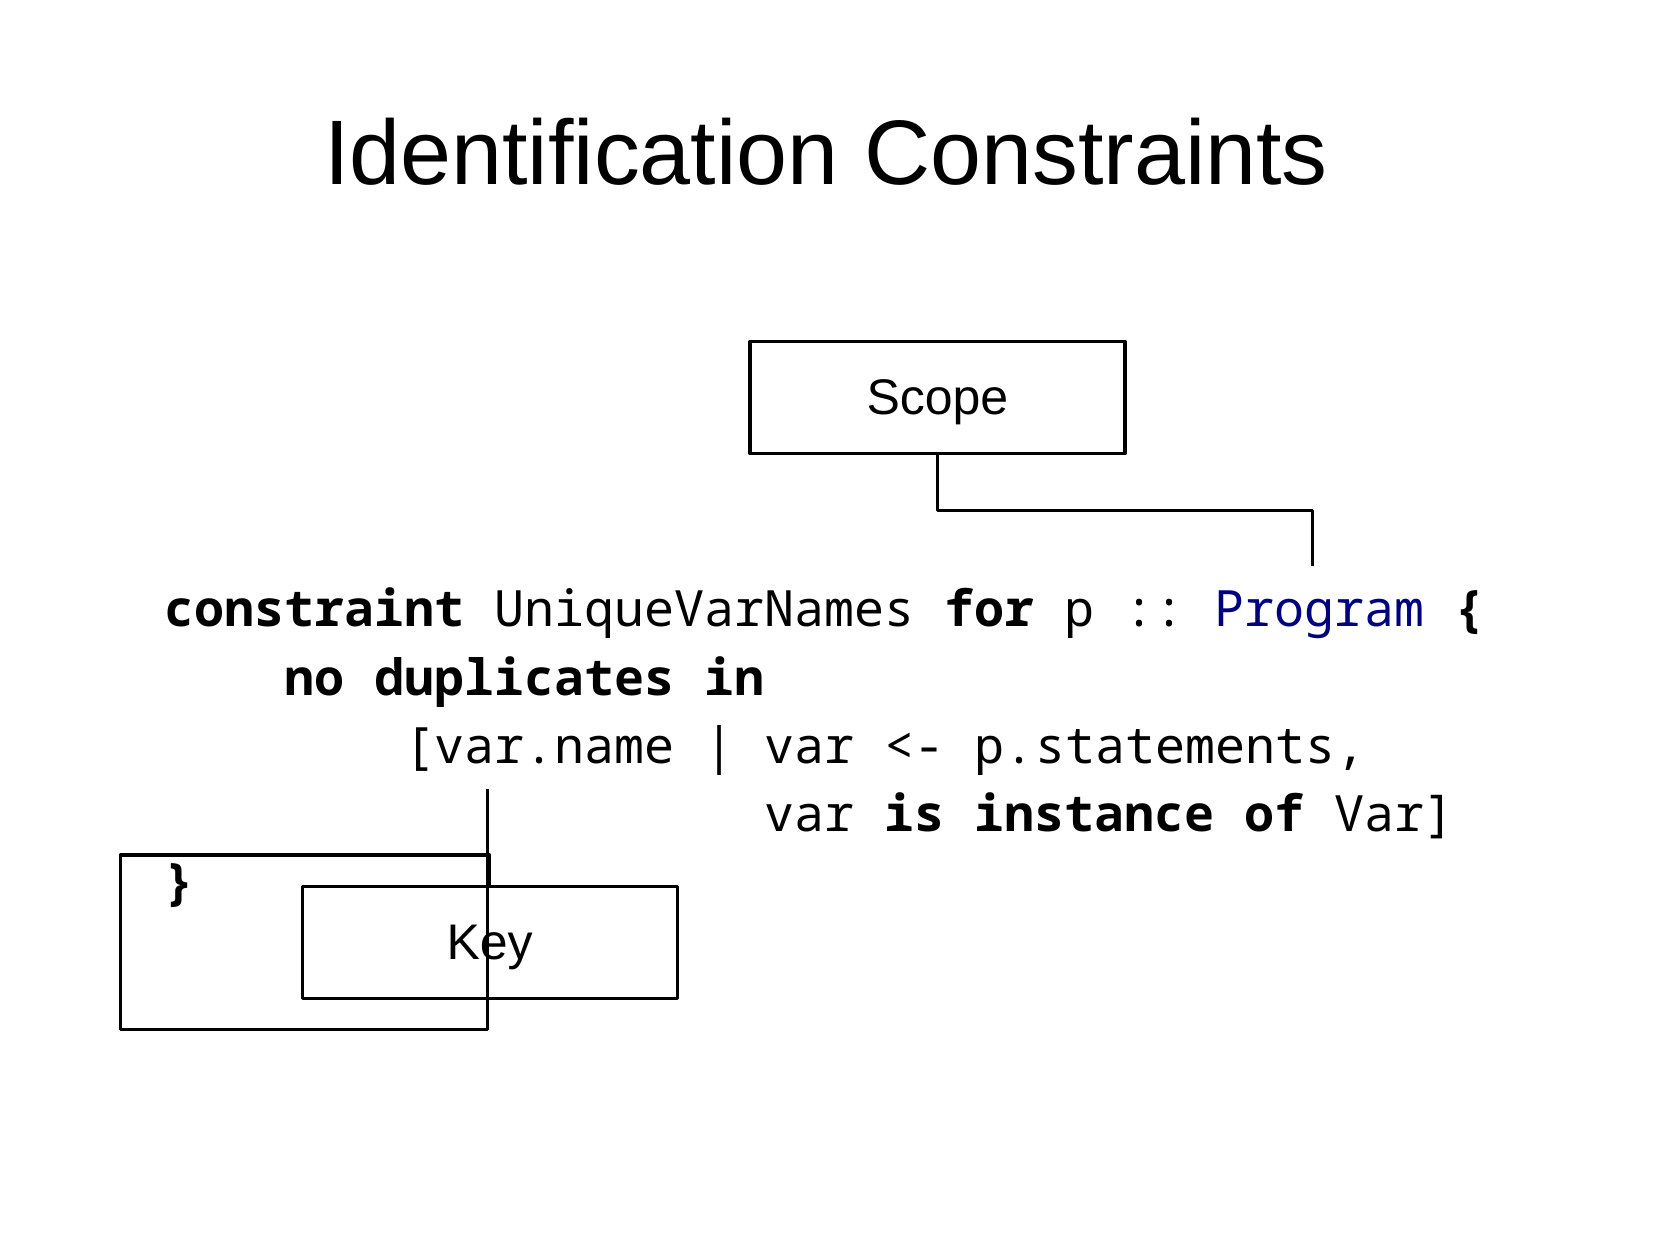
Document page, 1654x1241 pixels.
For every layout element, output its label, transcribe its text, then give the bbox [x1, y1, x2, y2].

text_box Scope [750, 341, 1126, 454]
text_box Key [489, 886, 678, 999]
text_box Key [489, 935, 500, 943]
text_box constraint UniqueVarNames for p :: Program { no duplicates in [var.name | var <- p.statements, var is instance of Var] } [150, 565, 1500, 831]
text_box Key [302, 886, 486, 999]
title Identification Constraints [82, 56, 1571, 250]
